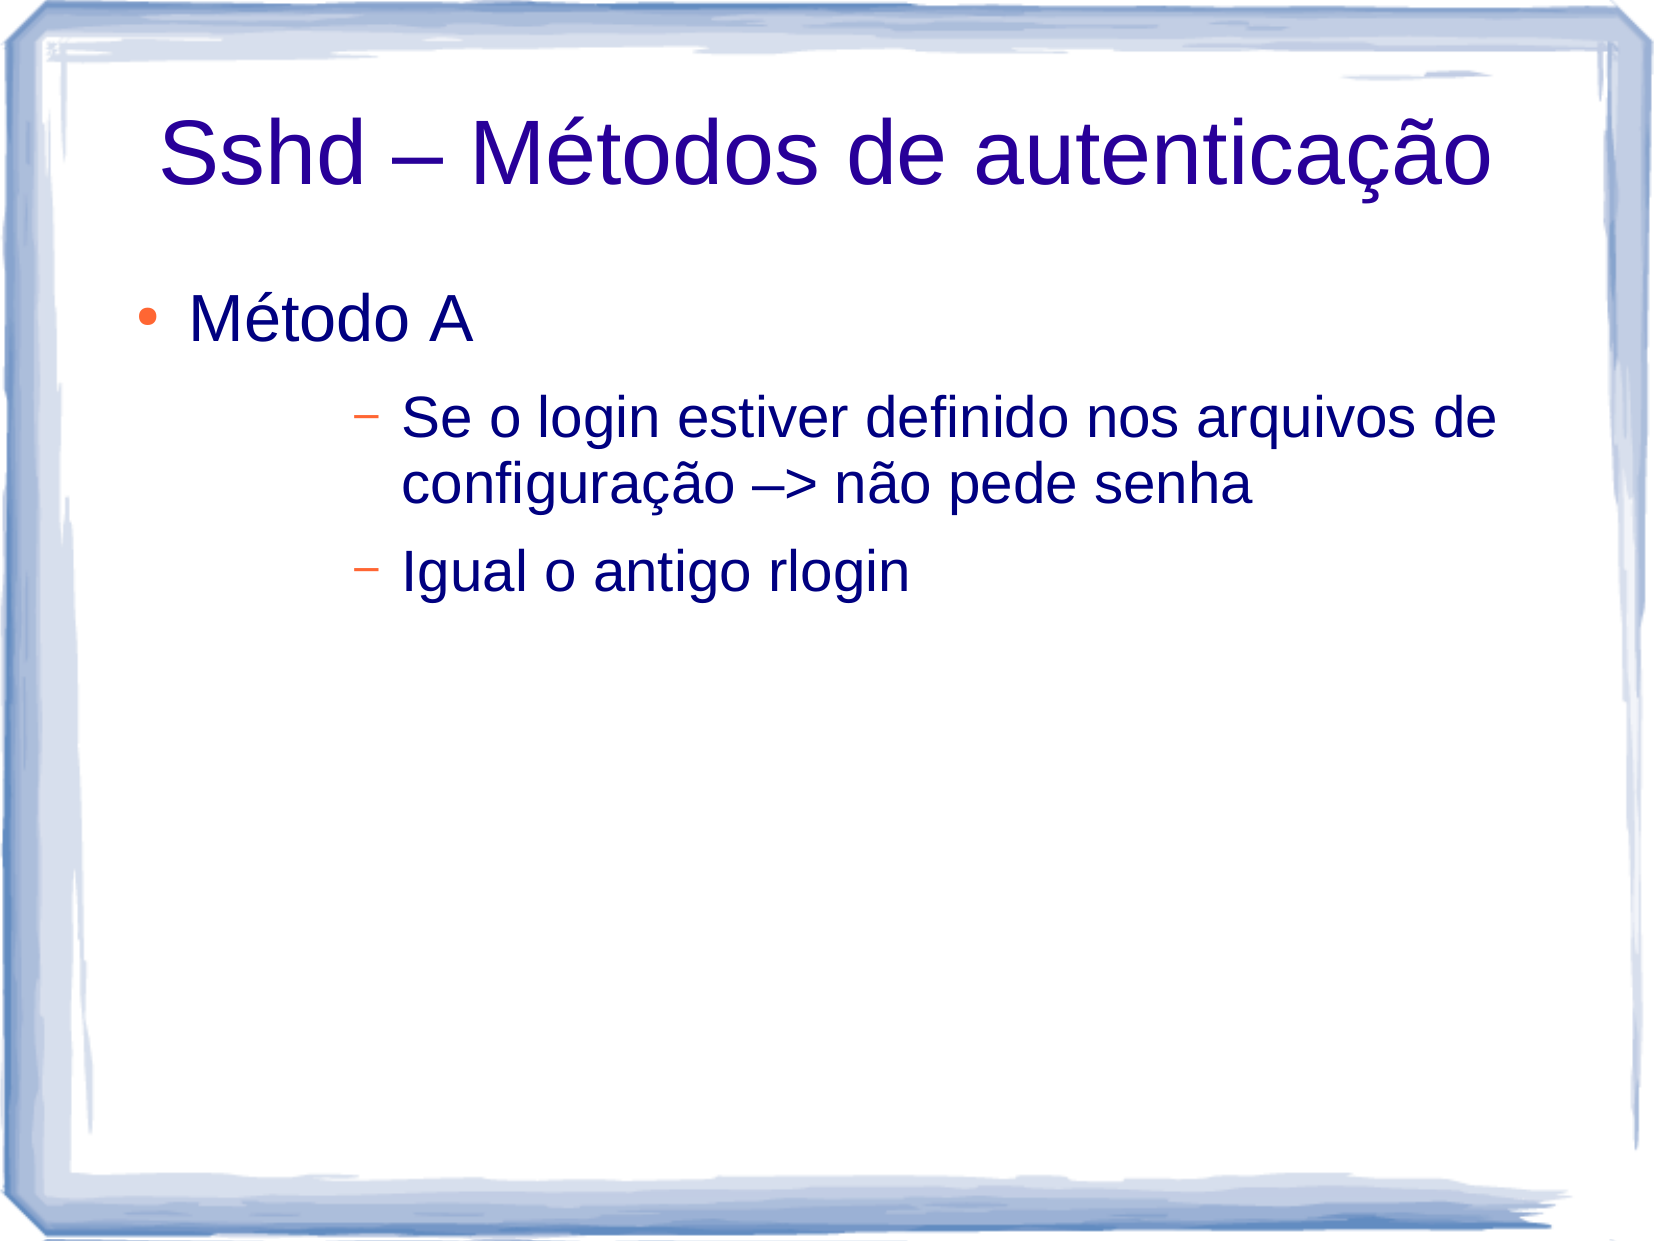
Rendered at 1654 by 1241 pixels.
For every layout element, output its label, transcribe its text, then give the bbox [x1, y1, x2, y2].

list Método A Se o login estiver definido nos arquivos de configuração –> não pede senha Igual o antigo rlogin [118, 280, 1571, 1001]
picture [0, 0, 1654, 1241]
title Sshd – Métodos de autenticação [82, 49, 1571, 257]
